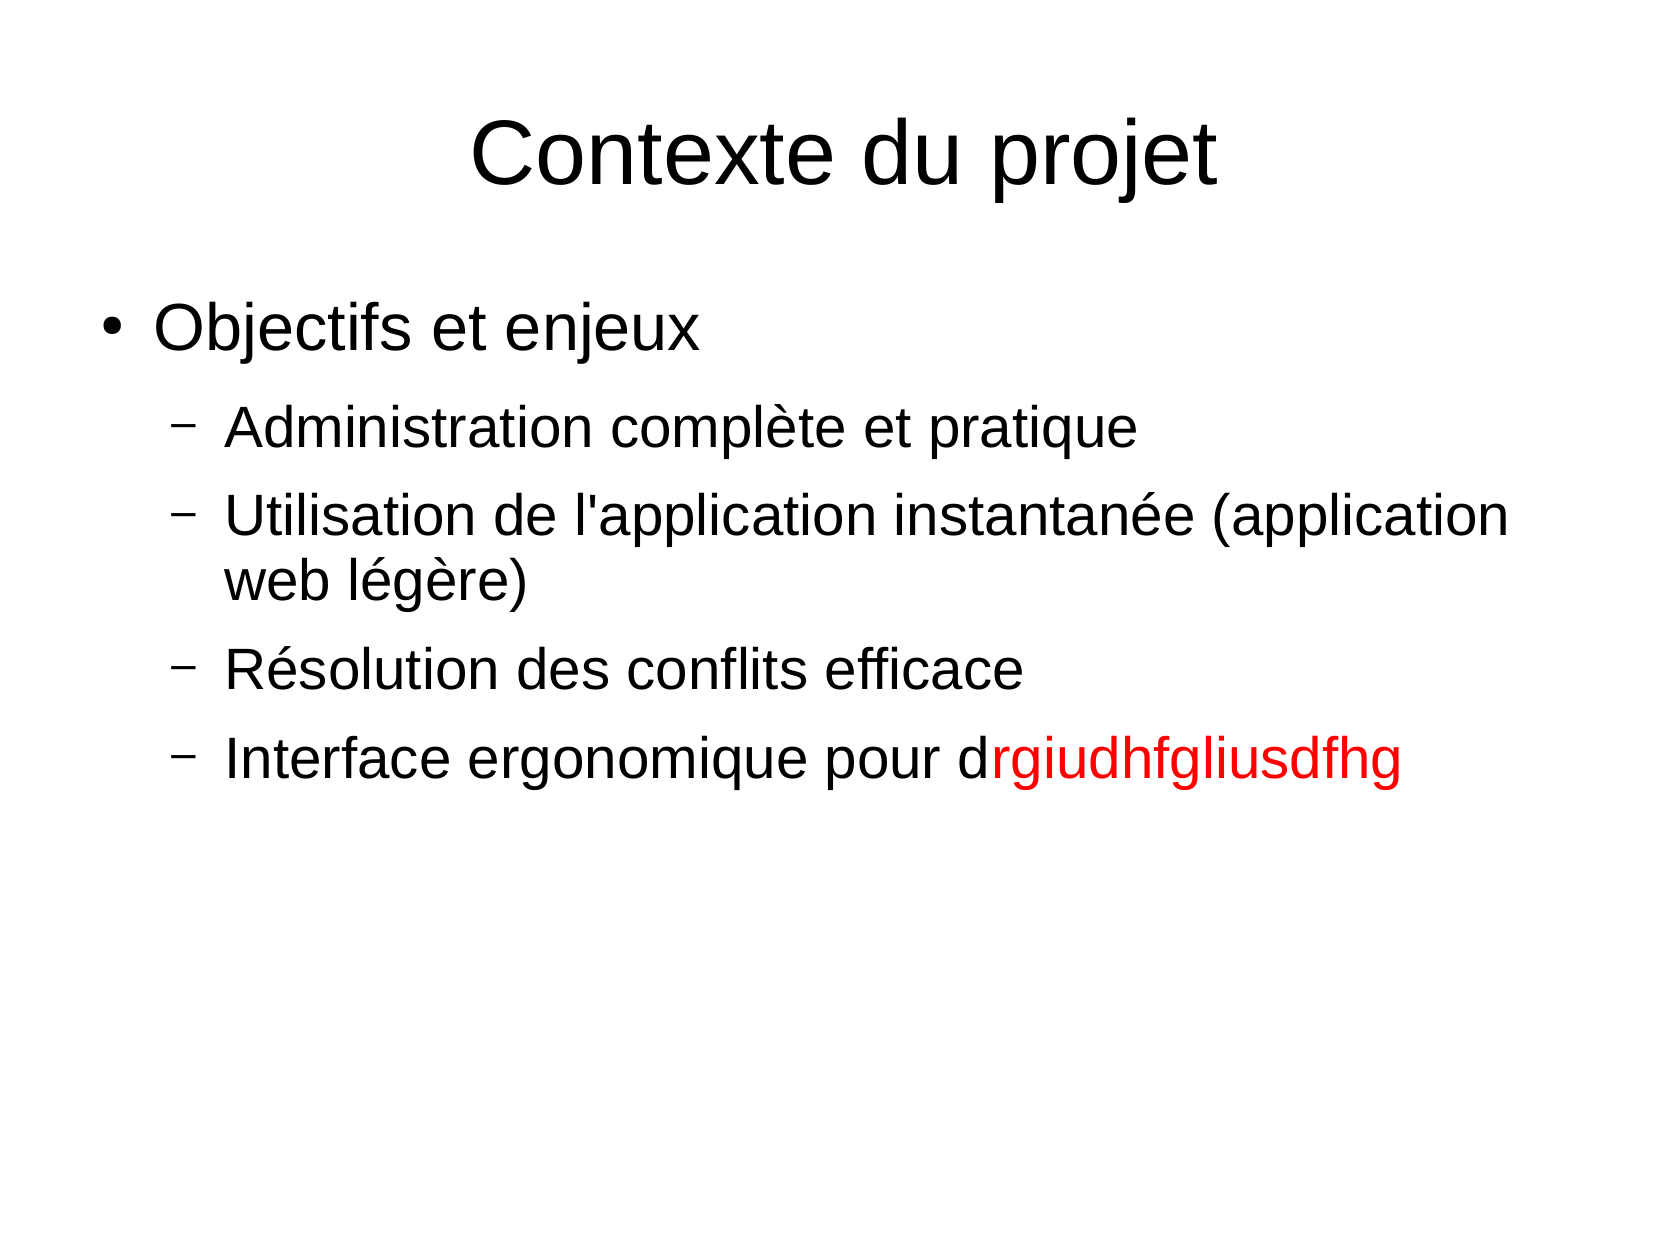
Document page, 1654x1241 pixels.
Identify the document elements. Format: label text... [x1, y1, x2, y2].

list Objectifs et enjeux Administration complète et pratique Utilisation de l'application instantanée (application web légère) Résolution des conflits efficace Interface ergonomique pour drgiudhfgliusdfhg [82, 290, 1571, 1010]
title Contexte du projet [82, 49, 1571, 257]
